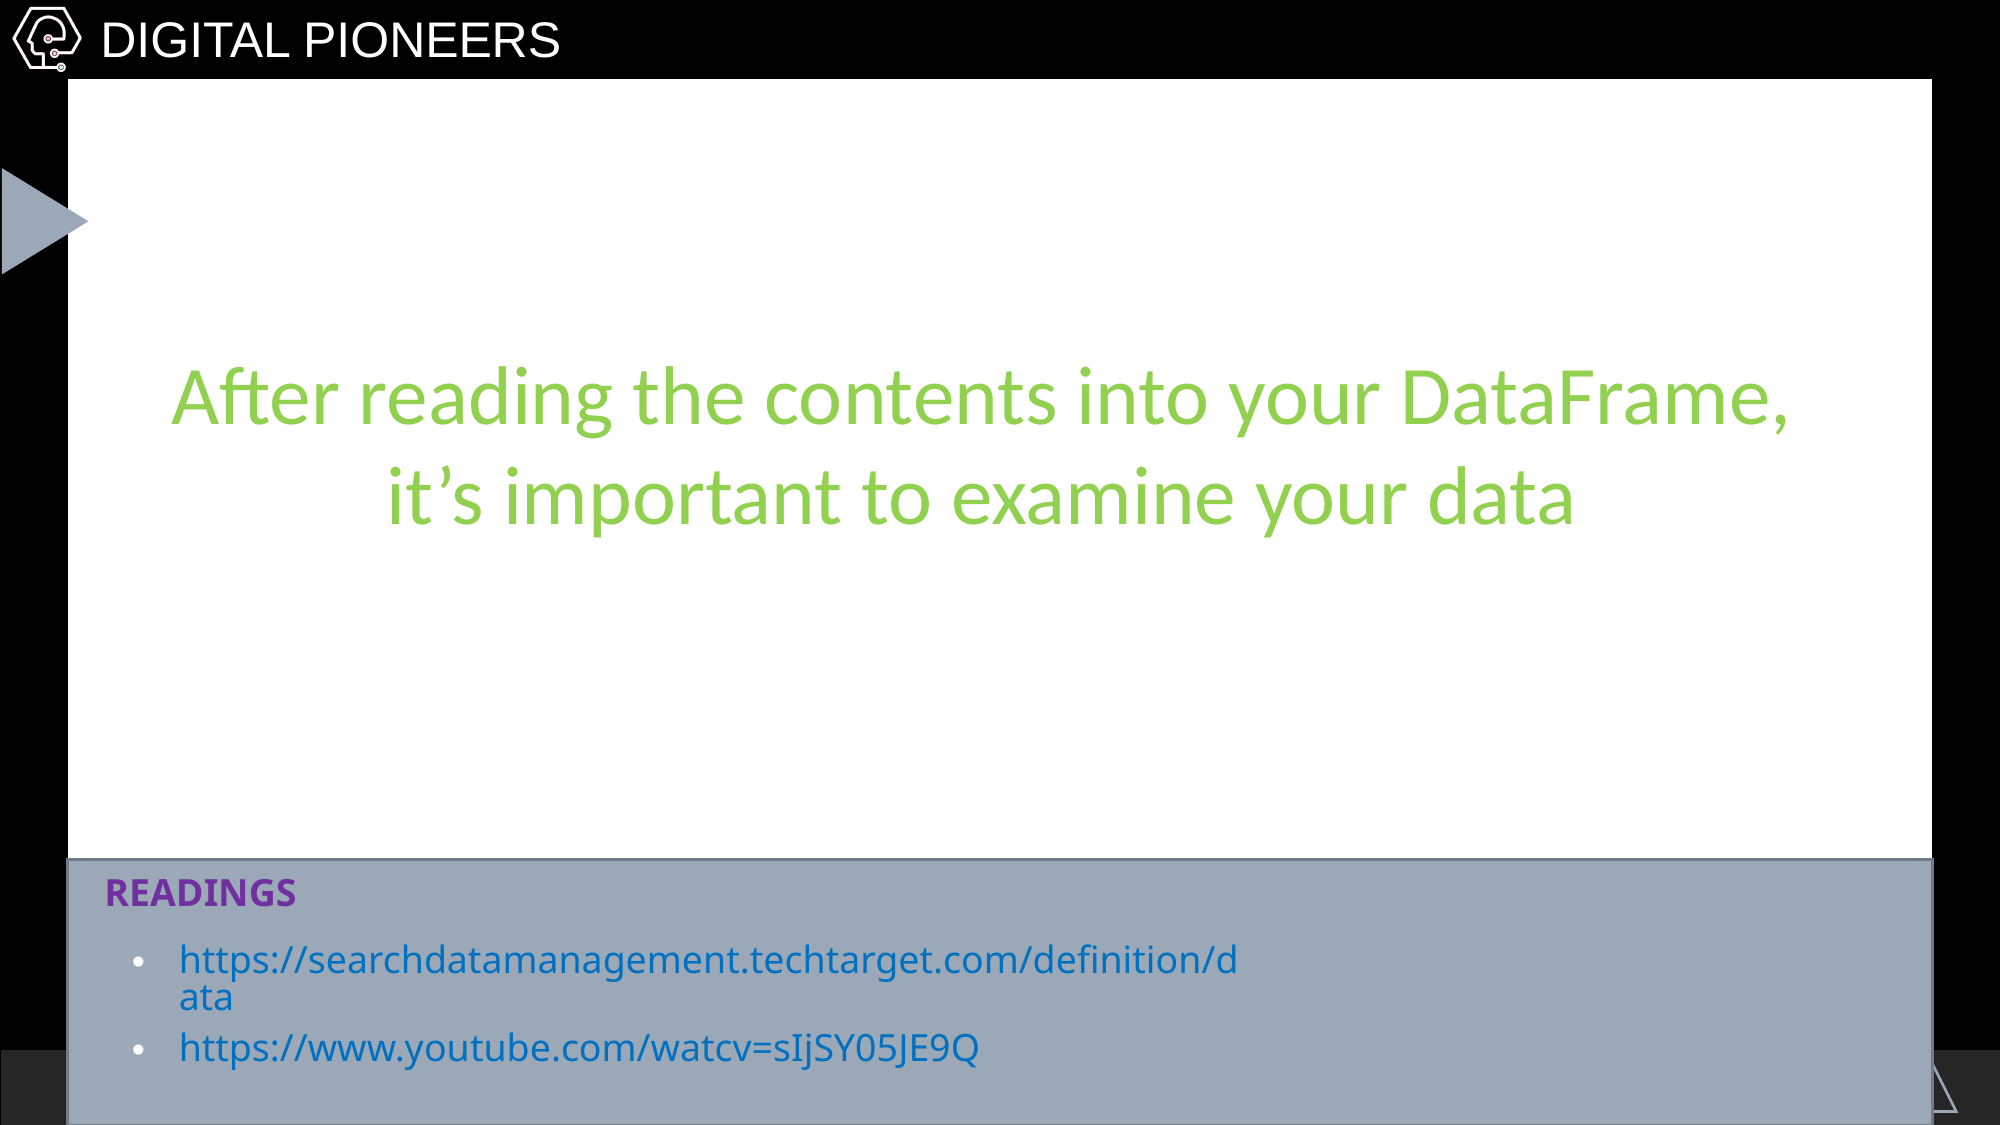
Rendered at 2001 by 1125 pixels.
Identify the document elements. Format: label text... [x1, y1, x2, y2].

text_box READINGS [89, 861, 326, 922]
text_box DIGITAL PIONEERS [85, 0, 596, 76]
text_box After reading the contents into your DataFrame, it’s important to examine your data [116, 334, 1848, 552]
picture [7, 5, 85, 73]
text_box https://searchdatamanagement.techtarget.com/definition/data https://www.youtube.com/watcv=sIjSY05JE9Q [116, 928, 1264, 1080]
text_box [68, 860, 1933, 1125]
